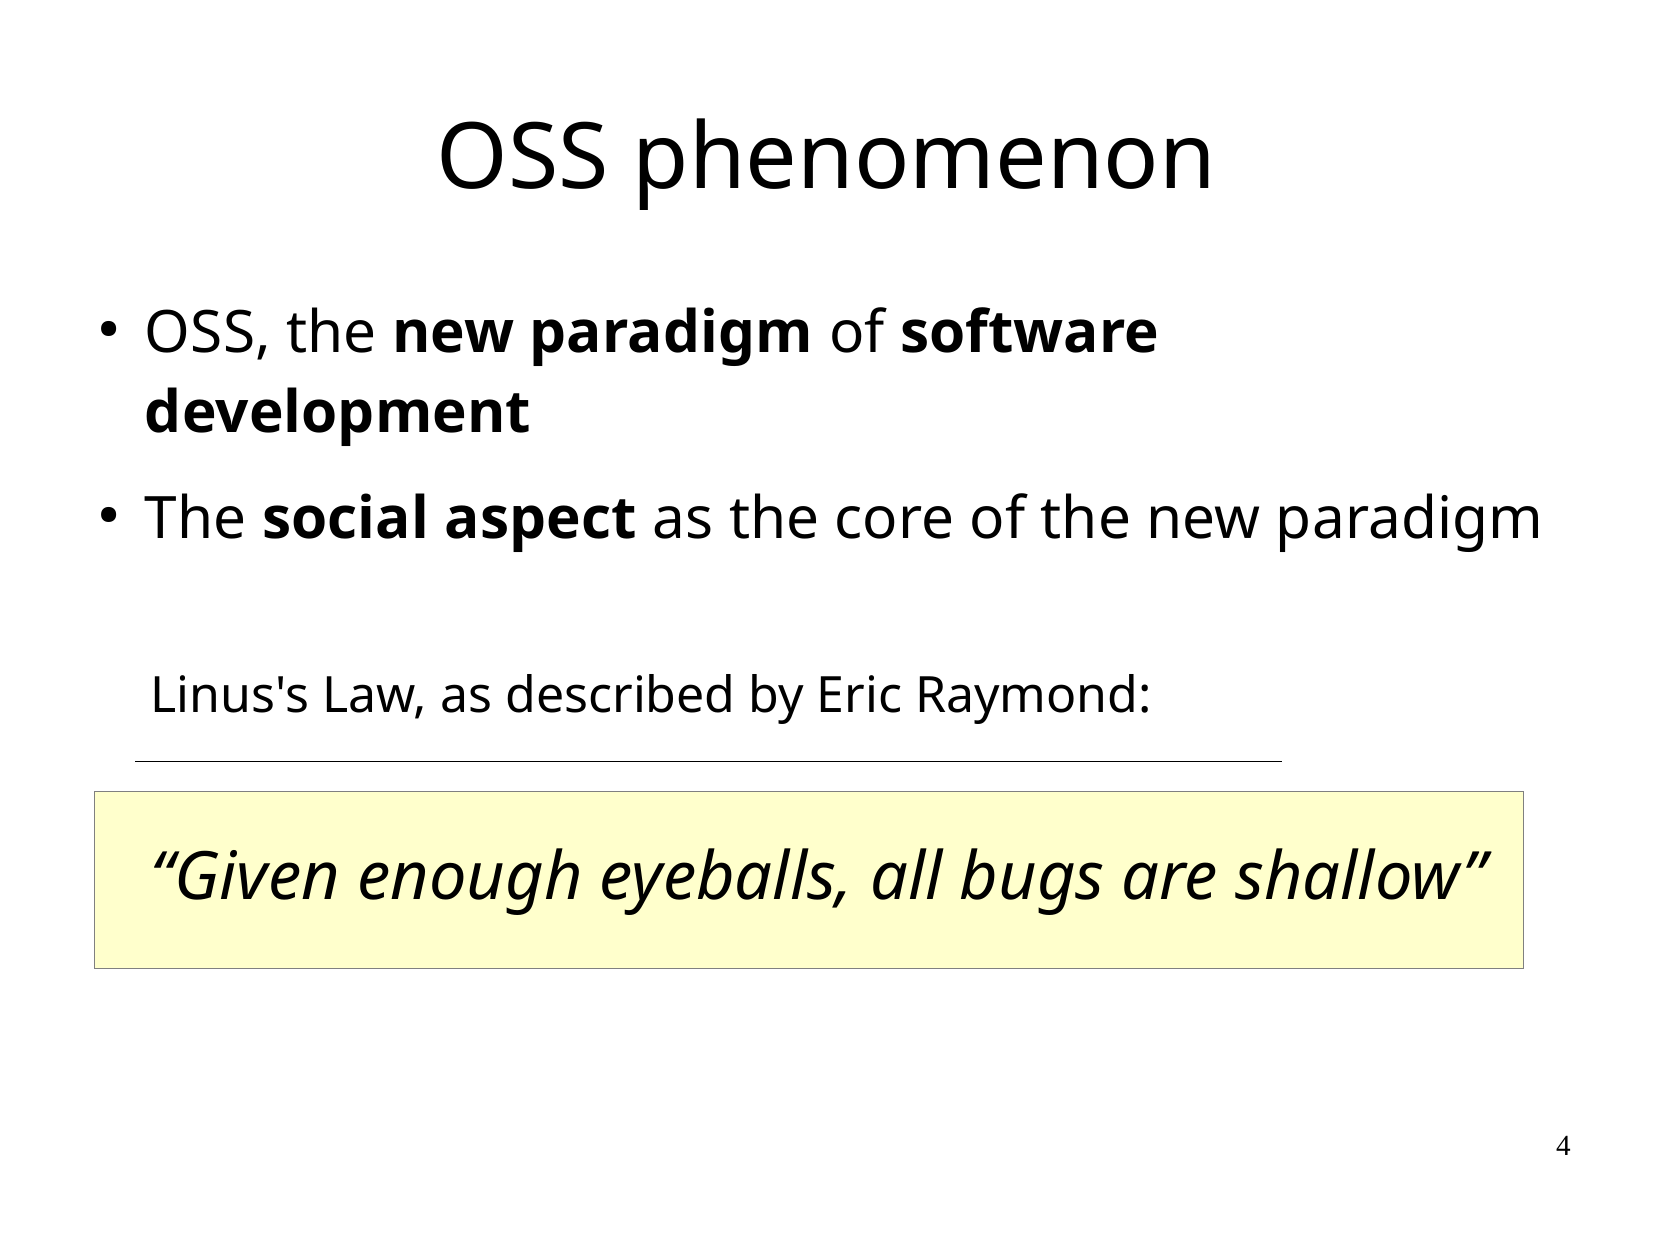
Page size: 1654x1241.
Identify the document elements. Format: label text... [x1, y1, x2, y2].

text_box “Given enough eyeballs, all bugs are shallow” [135, 820, 1501, 923]
list OSS, the new paradigm of software development The social aspect as the core of the new paradigm [82, 290, 1548, 626]
text_box [94, 791, 1524, 969]
title OSS phenomenon [82, 49, 1571, 257]
text_box Linus's Law, as described by Eric Raymond: [135, 652, 1199, 732]
